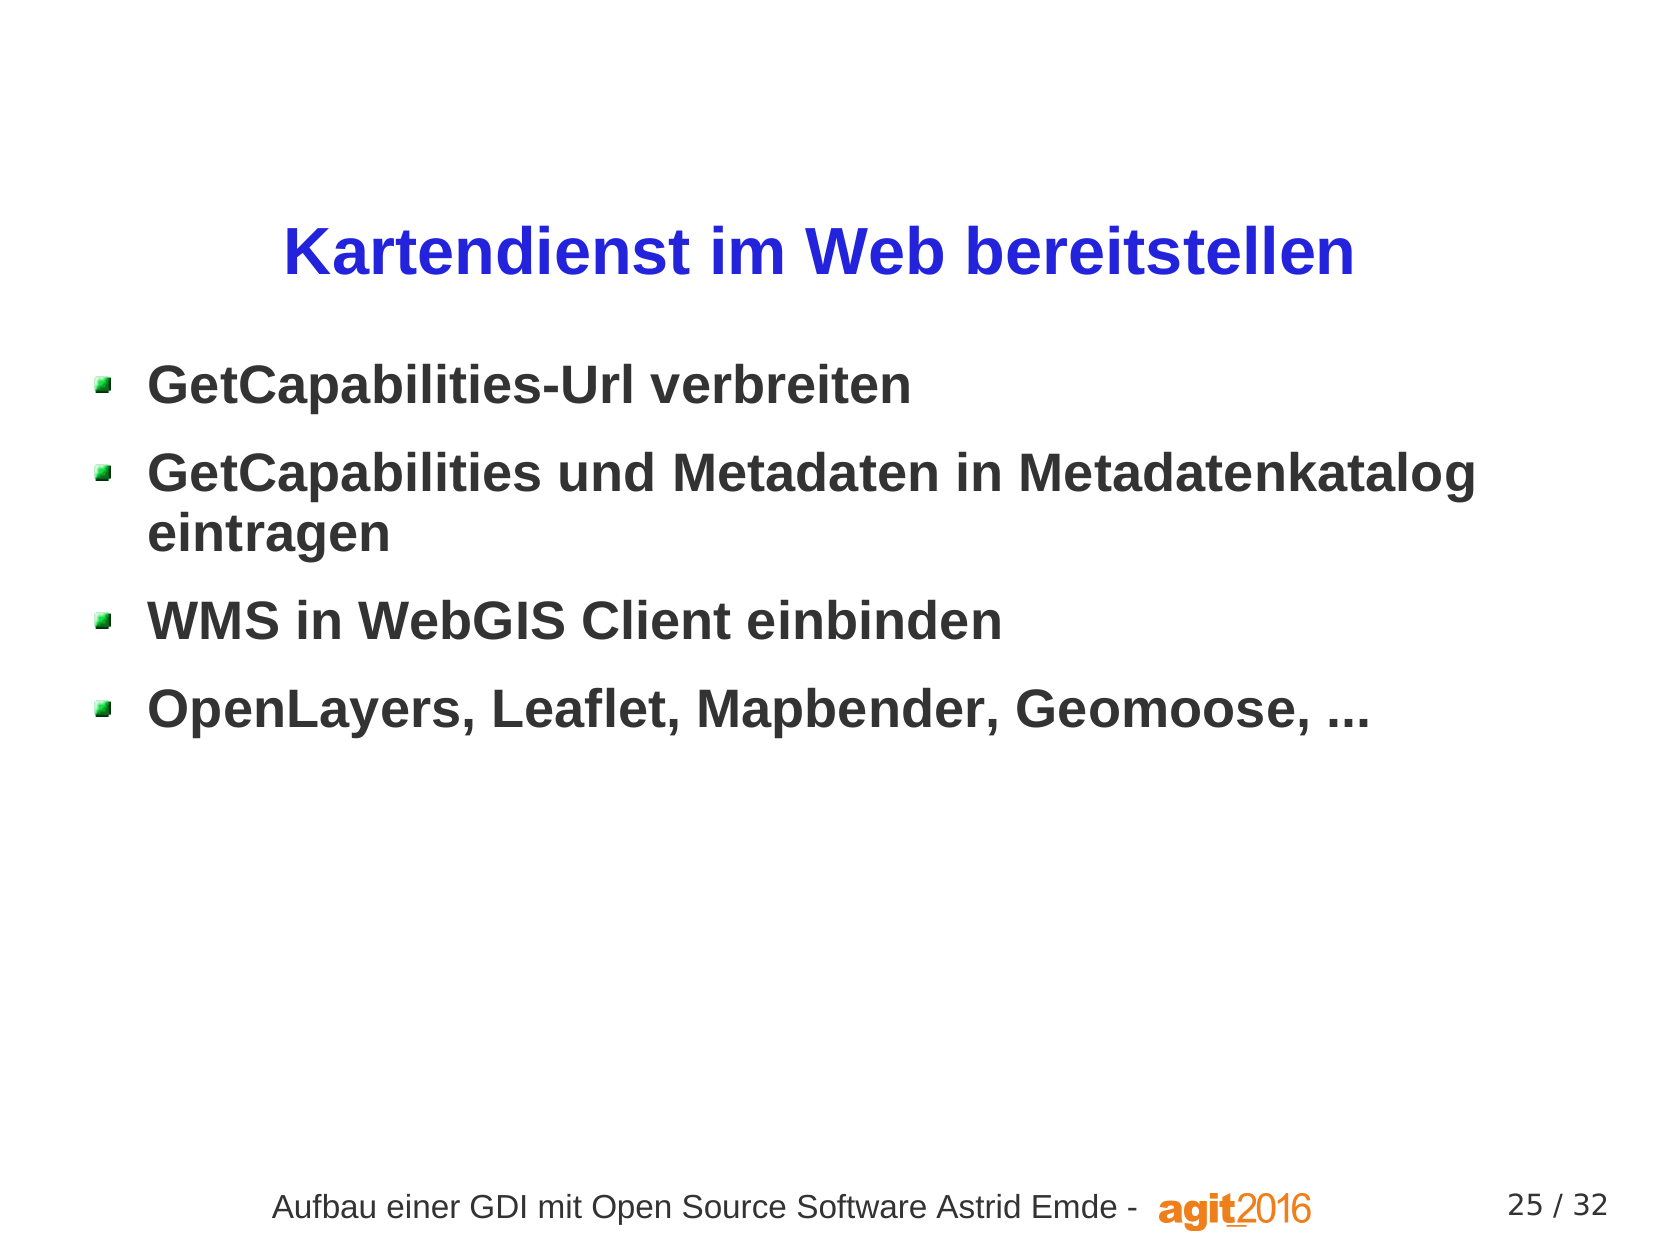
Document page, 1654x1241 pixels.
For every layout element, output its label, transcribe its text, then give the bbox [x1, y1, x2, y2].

list GetCapabilities-Url verbreiten GetCapabilities und Metadaten in Metadatenkatalog eintragen WMS in WebGIS Client einbinden OpenLayers, Leaflet, Mapbender, Geomoose, ... [76, 354, 1565, 1173]
title Kartendienst im Web bereitstellen [76, 177, 1565, 325]
picture [1158, 1192, 1312, 1232]
